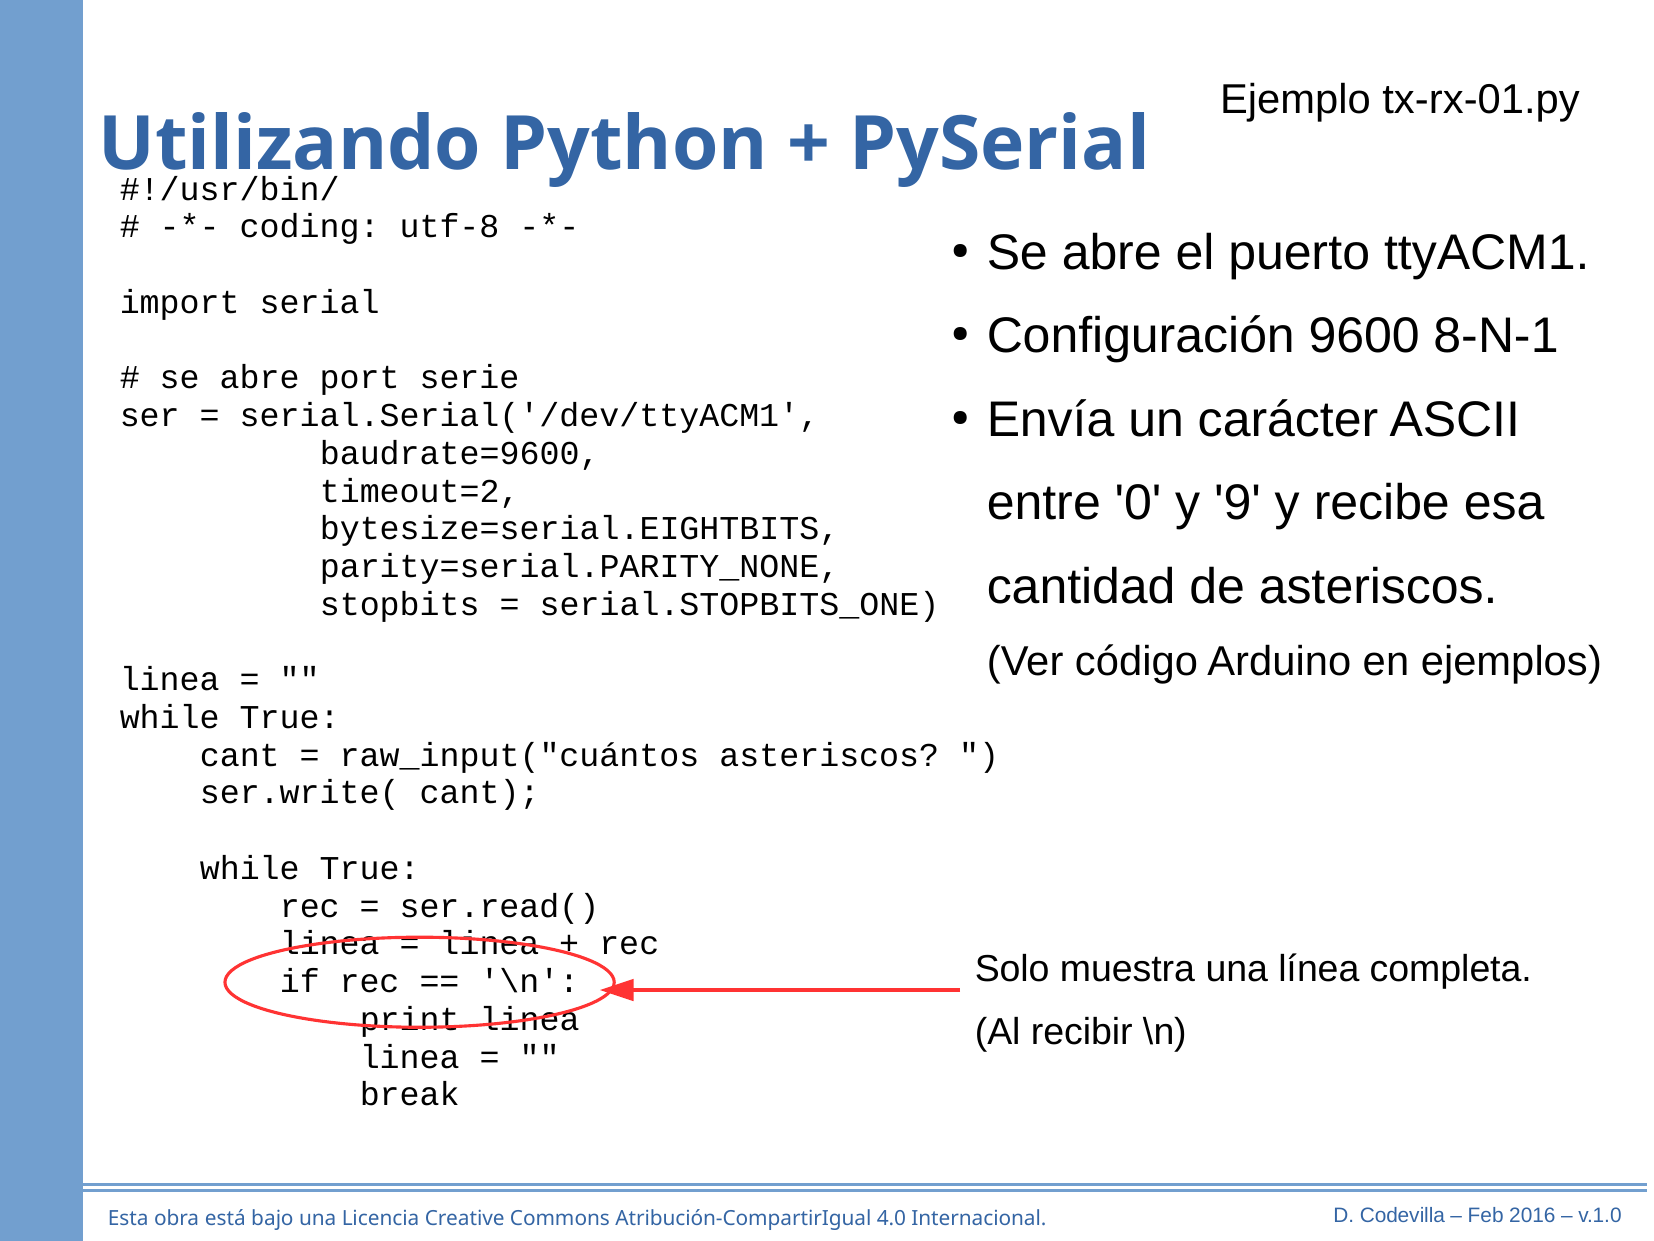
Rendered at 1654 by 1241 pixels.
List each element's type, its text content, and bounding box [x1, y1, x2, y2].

text_box Utilizando Python + PySerial [83, 30, 1641, 134]
text_box Solo muestra una línea completa. (Al recibir \n) [960, 918, 1606, 1039]
text_box #!/usr/bin/ # -*- coding: utf-8 -*- import serial # se abre port serie ser = serial.Serial('/dev/ttyACM1', baudrate=9600, timeout=2, bytesize=serial.EIGHTBITS, parity=serial.PARITY_NONE, stopbits = serial.STOPBITS_ONE) linea = "" while True: cant = raw_input("cuántos asteriscos? ") ser.write( cant); while True: rec = ser.read() linea = linea + rec if rec == '\n': print linea linea = "" break [227, 939, 612, 1025]
text_box #!/usr/bin/ # -*- coding: utf-8 -*- import serial # se abre port serie ser = serial.Serial('/dev/ttyACM1', baudrate=9600, timeout=2, bytesize=serial.EIGHTBITS, parity=serial.PARITY_NONE, stopbits = serial.STOPBITS_ONE) linea = "" while True: cant = raw_input("cuántos asteriscos? ") ser.write( cant); while True: rec = ser.read() linea = linea + rec if rec == '\n': print linea linea = "" break [105, 165, 1321, 1230]
text_box Ejemplo tx-rx-01.py [1170, 45, 1621, 107]
text_box Se abre el puerto ttyACM1. Configuración 9600 8-N-1 Envía un carácter ASCII entre '0' y '9' y recibe esa cantidad de asteriscos. (Ver código Arduino en ejemplos) [936, 188, 1642, 668]
